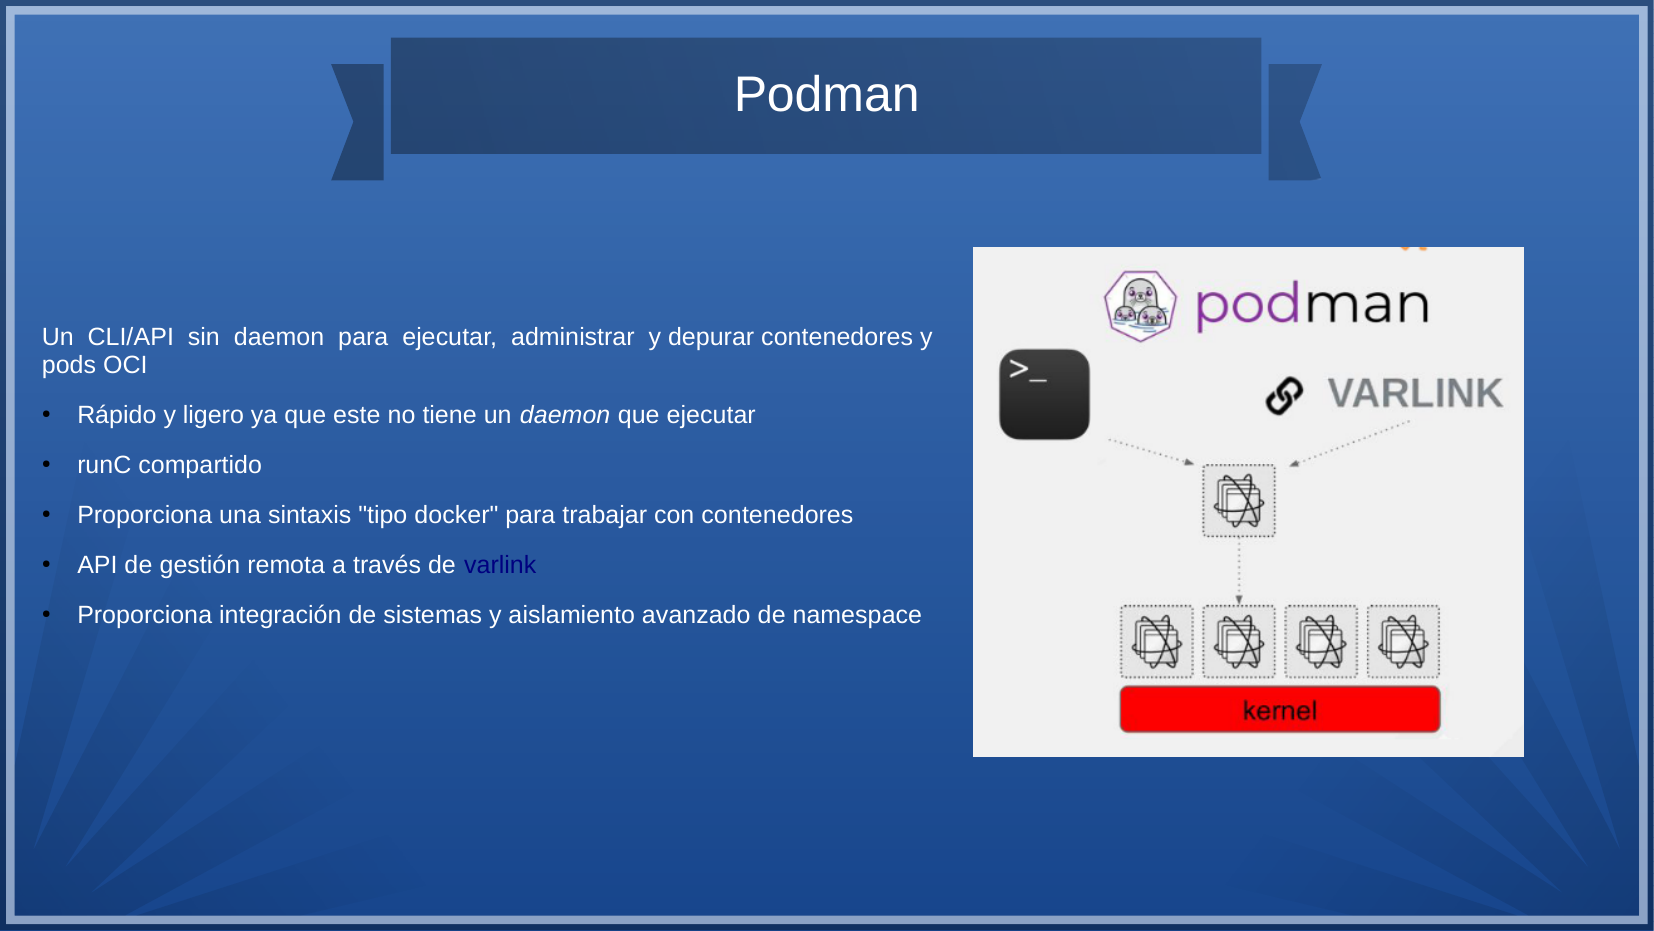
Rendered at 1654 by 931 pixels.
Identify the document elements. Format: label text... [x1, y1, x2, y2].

title Podman [389, 35, 1264, 154]
picture [973, 247, 1524, 757]
list Un CLI/API sin daemon para ejecutar, administrar y depurar contenedores y pods OCI Rápido y ligero ya que este no tiene un daemon que ejecutar runC compartido Proporciona una sintaxis "tipo docker" para trabajar con contenedores API de gestión remota a través de varlink Proporciona integración de sistemas y aislamiento avanzado de namespace [41, 322, 957, 666]
